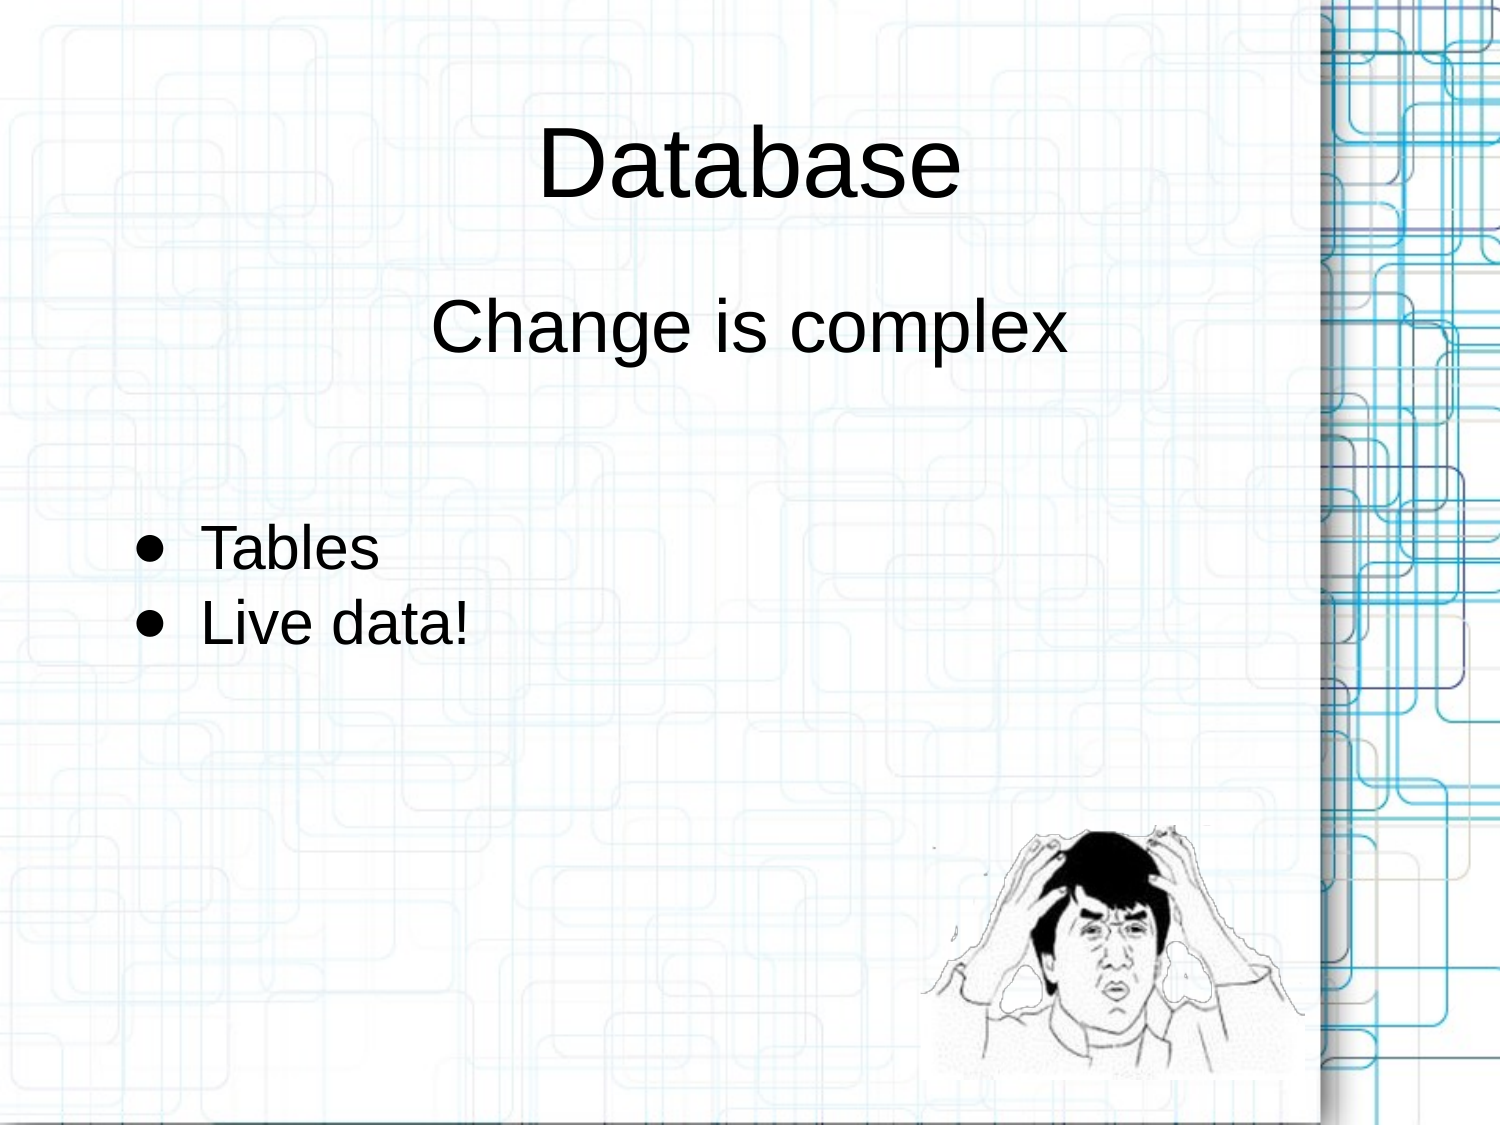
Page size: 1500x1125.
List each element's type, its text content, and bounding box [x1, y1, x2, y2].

title Database [75, 45, 1425, 233]
list Change is complex [75, 262, 1425, 401]
text_box [920, 825, 1306, 1080]
text_box Tables Live data! [109, 492, 1358, 1065]
picture [0, 0, 1500, 1125]
